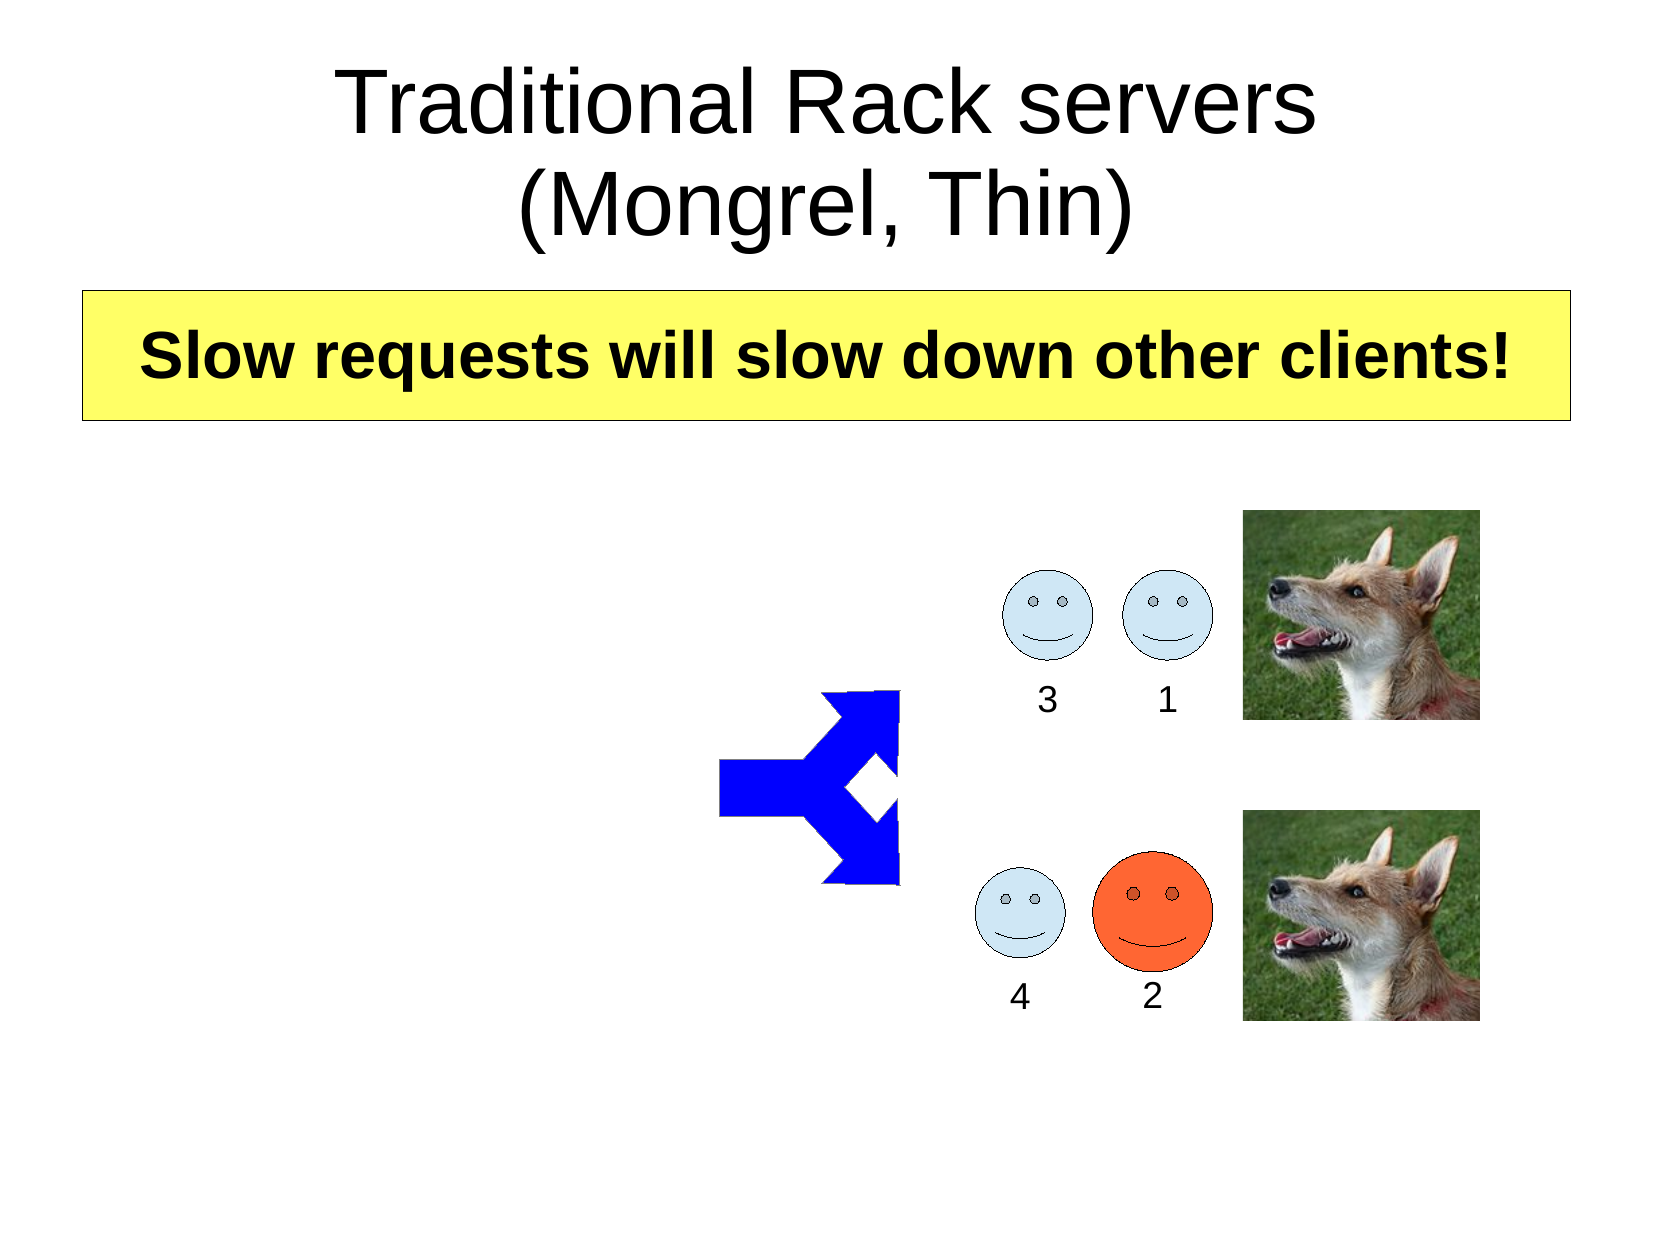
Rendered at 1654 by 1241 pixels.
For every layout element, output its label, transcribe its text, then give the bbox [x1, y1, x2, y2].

text_box 2 [1092, 851, 1213, 972]
title Traditional Rack servers (Mongrel, Thin) [82, 49, 1571, 257]
text_box 1 [1122, 570, 1213, 661]
text_box 3 [1002, 570, 1093, 661]
picture [1242, 510, 1480, 720]
text_box 4 [975, 867, 1066, 958]
text_box [719, 690, 901, 886]
picture [1242, 810, 1480, 1021]
list Slow requests will slow down other clients! [82, 290, 1571, 421]
